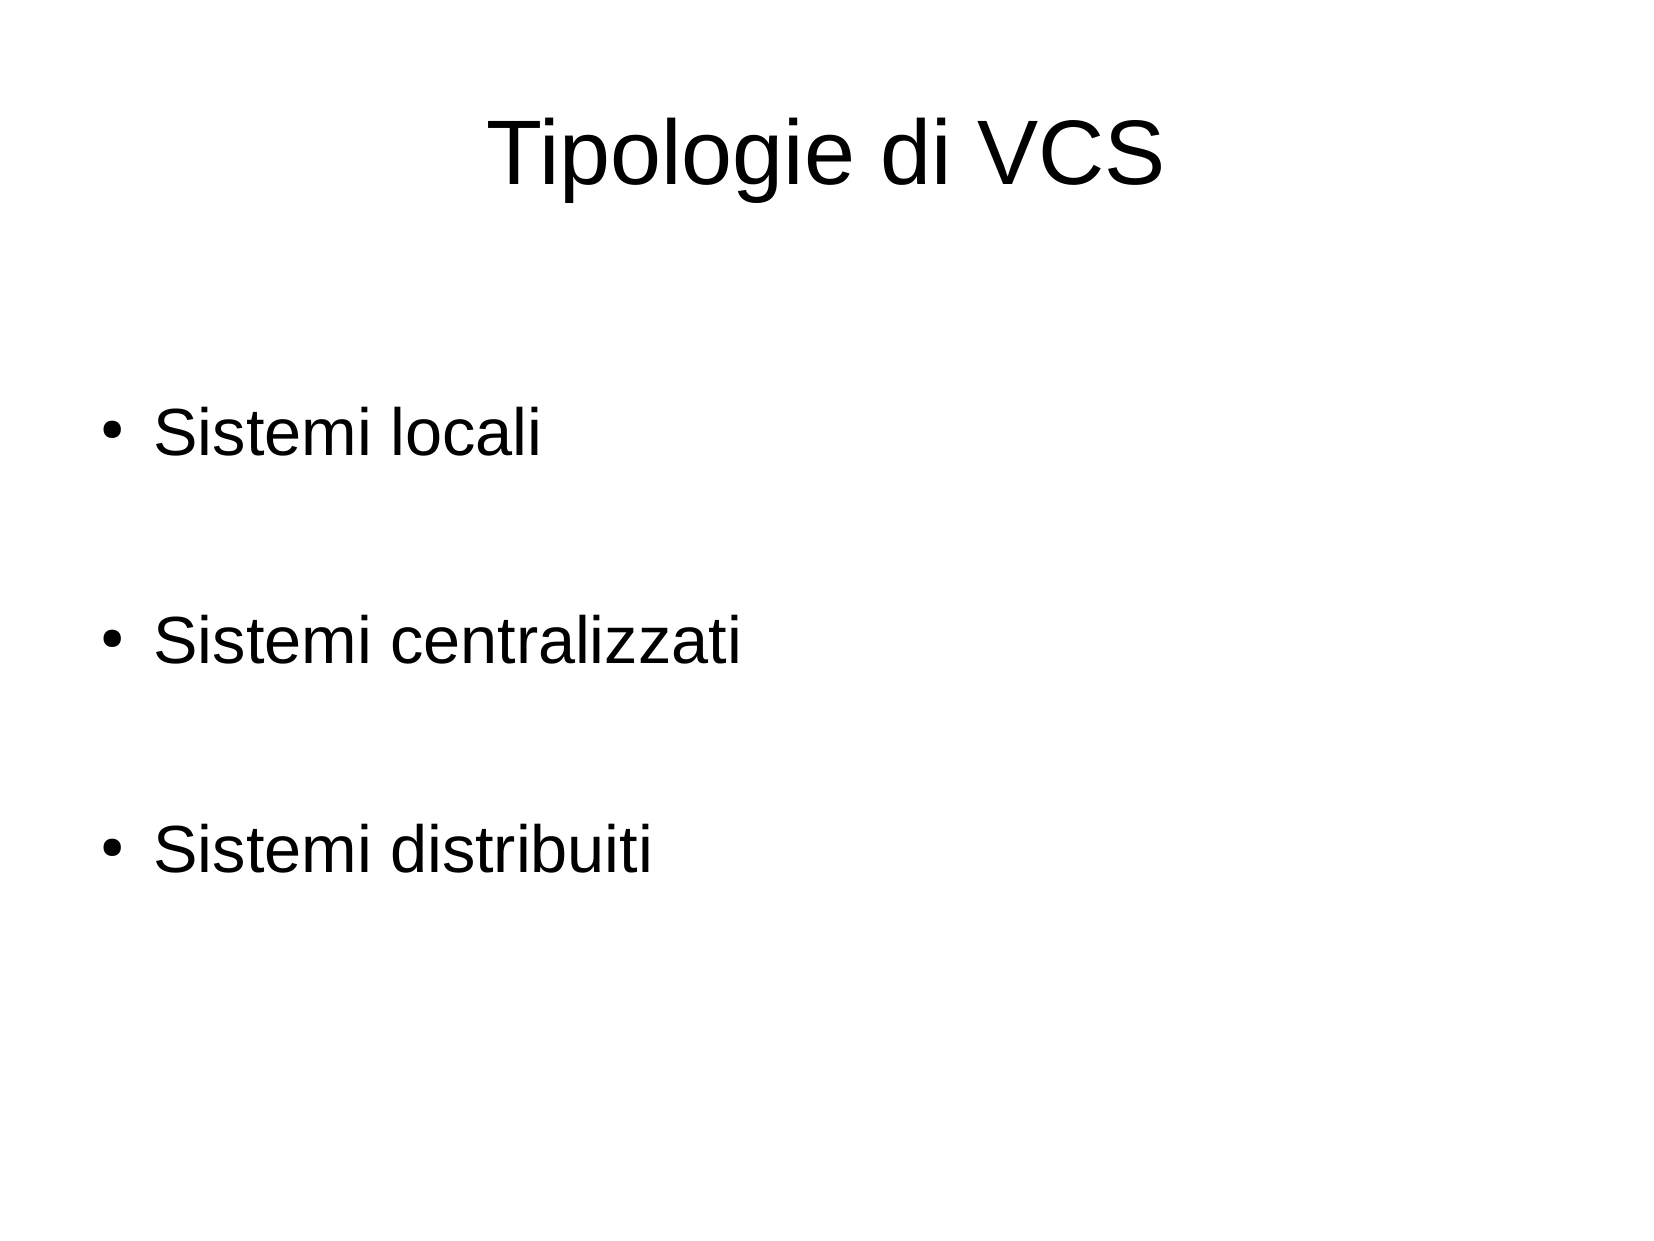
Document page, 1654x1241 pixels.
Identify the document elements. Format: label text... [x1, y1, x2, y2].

title Tipologie di VCS [82, 49, 1571, 257]
list Sistemi locali Sistemi centralizzati Sistemi distribuiti [82, 290, 1571, 1010]
